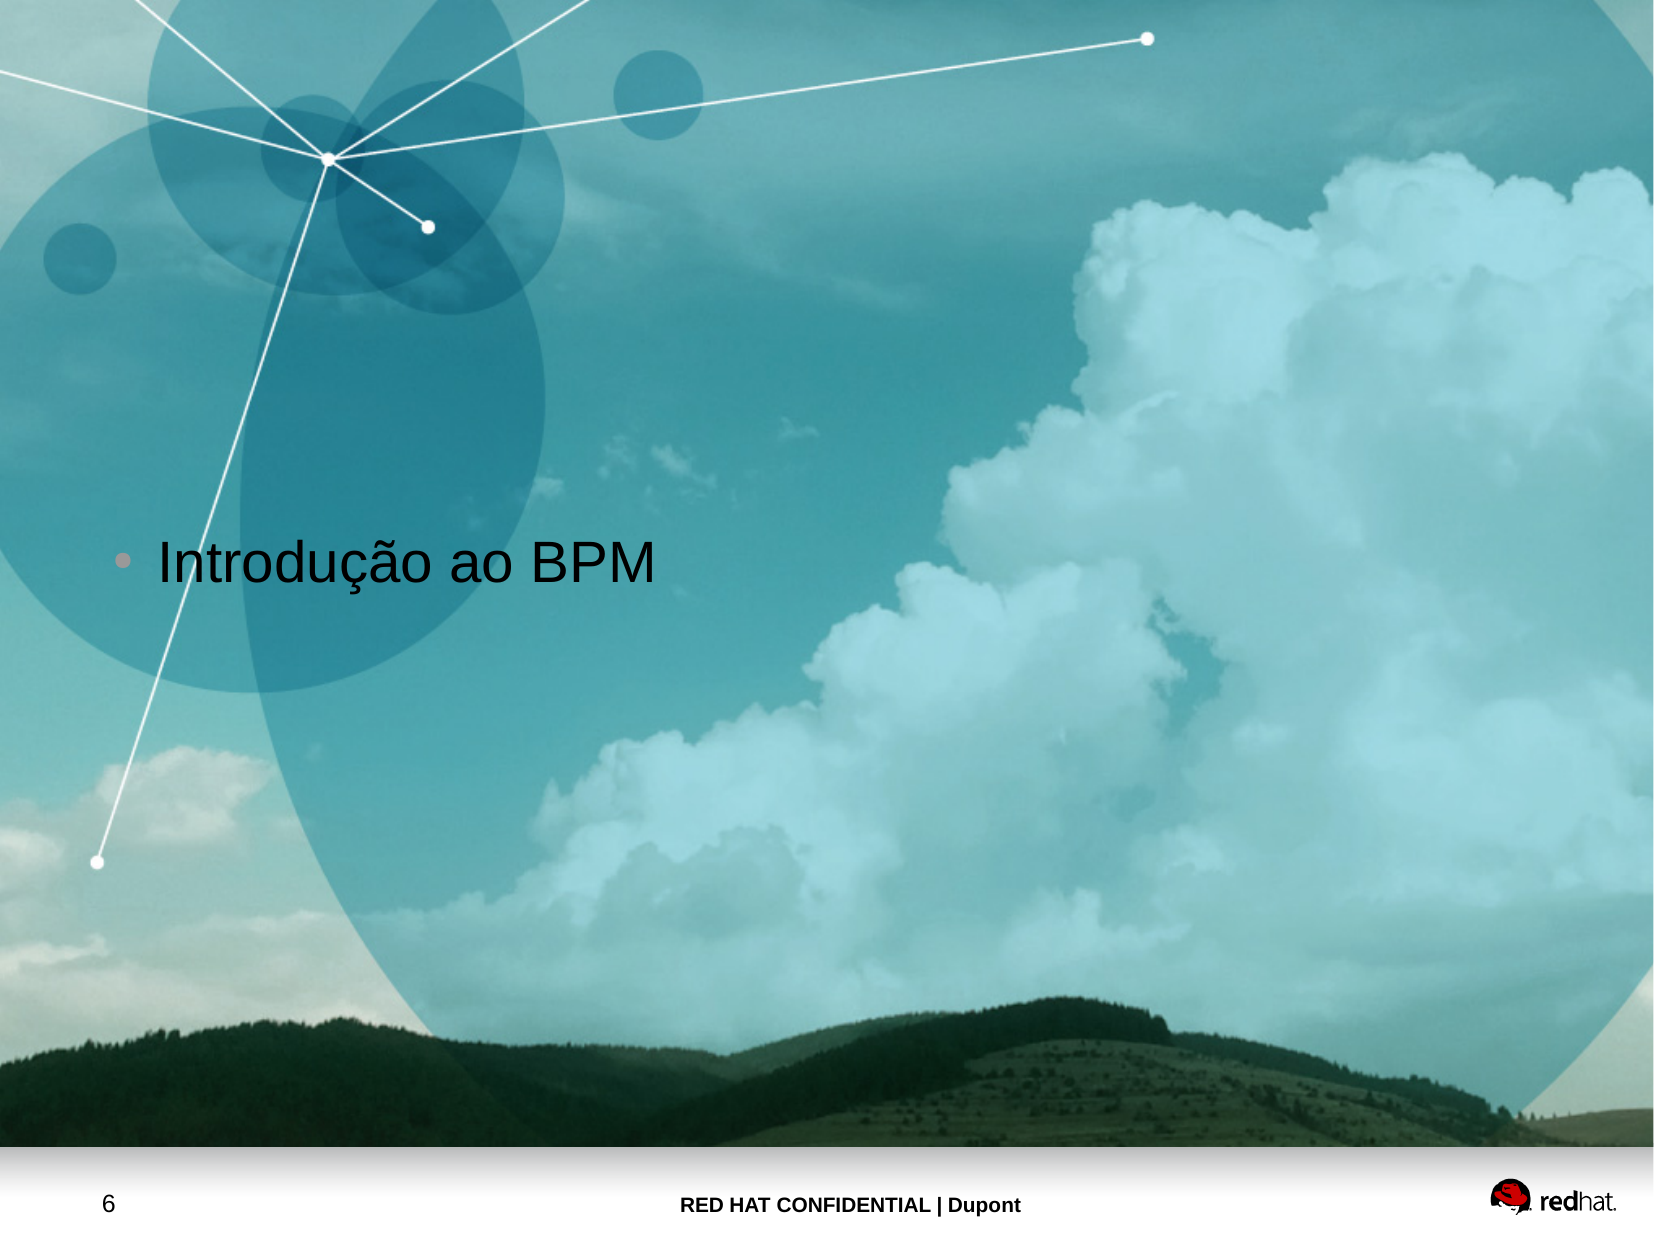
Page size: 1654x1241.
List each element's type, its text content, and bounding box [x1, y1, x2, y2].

picture [0, 0, 1654, 1241]
text_box Introdução ao BPM [82, 262, 1571, 862]
